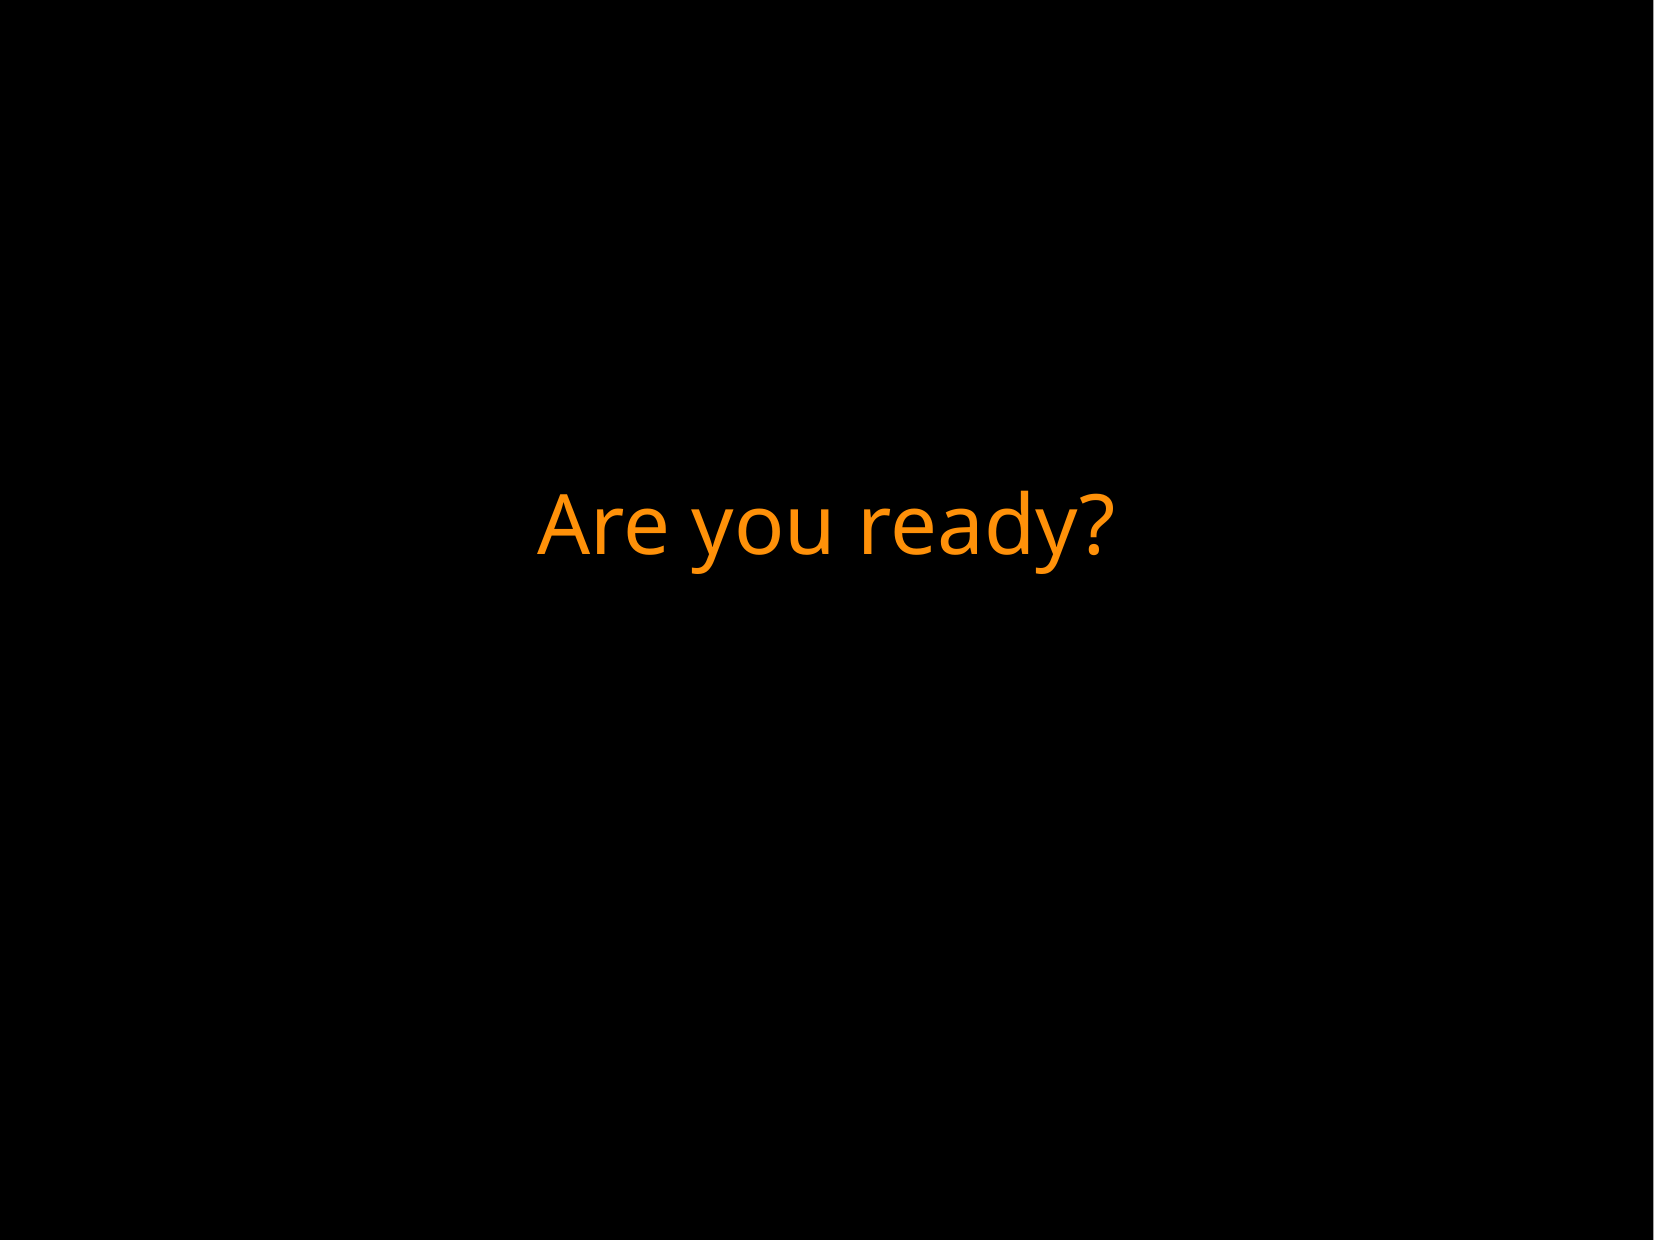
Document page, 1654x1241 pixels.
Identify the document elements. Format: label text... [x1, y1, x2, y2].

title Are you ready? [82, 418, 1571, 626]
